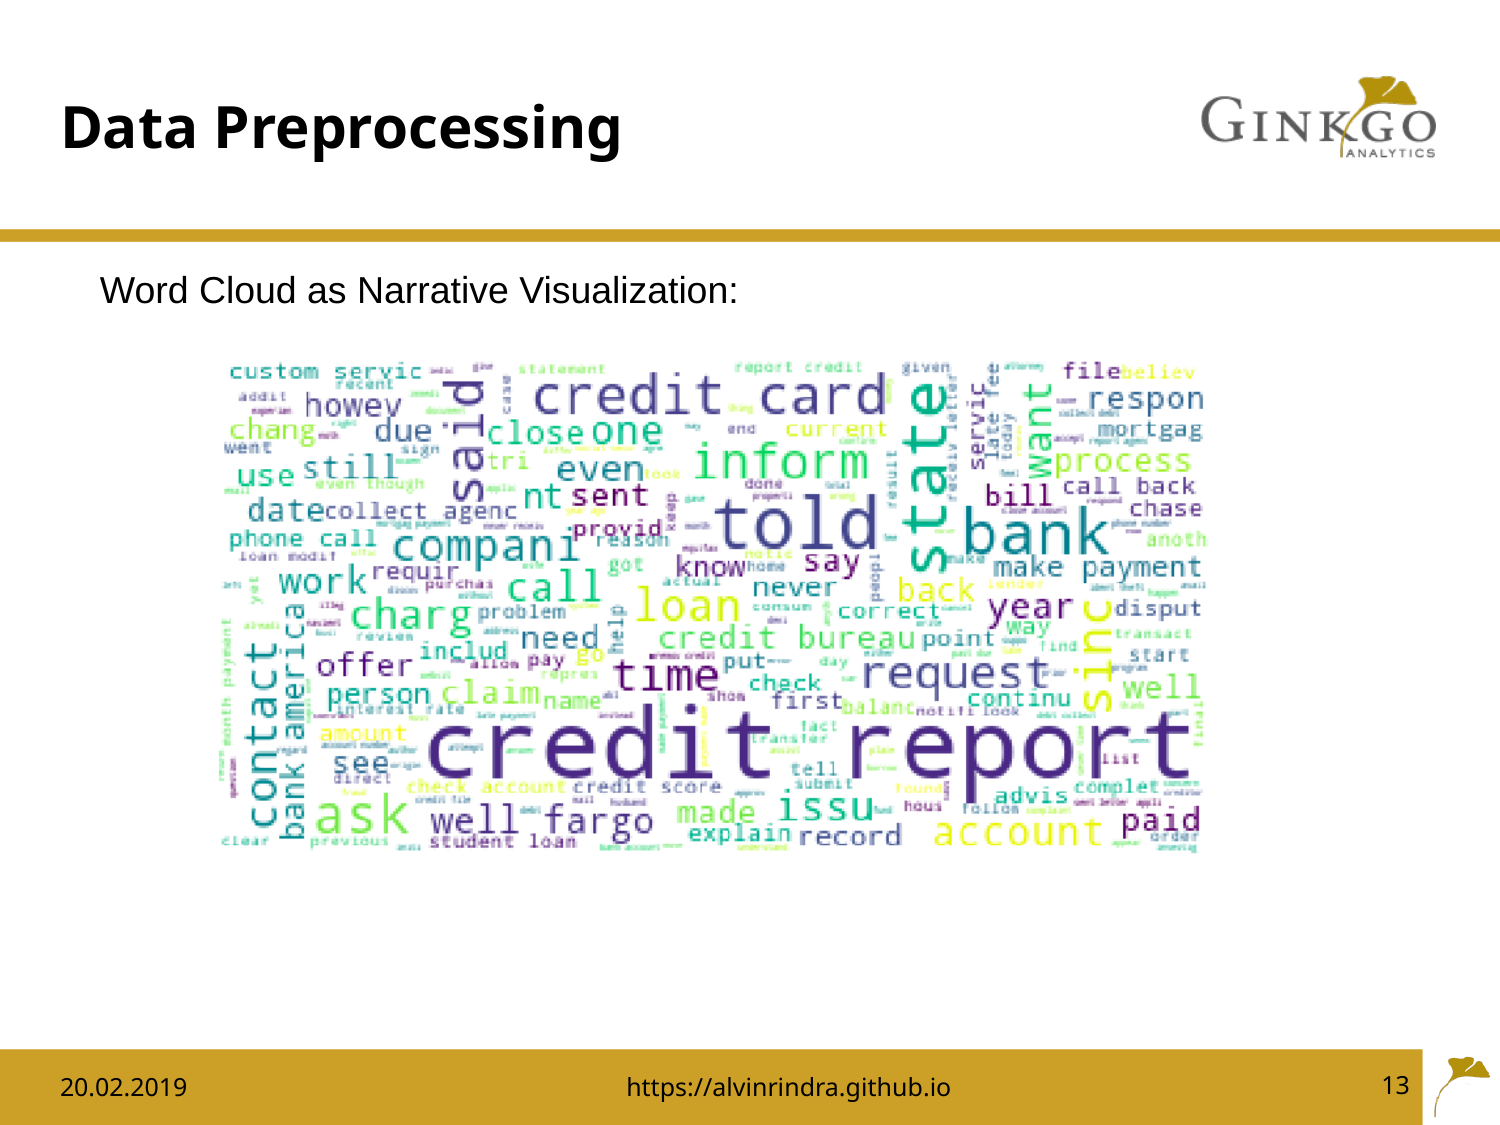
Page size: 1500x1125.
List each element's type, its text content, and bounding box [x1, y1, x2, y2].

text_box <number> [1196, 1056, 1425, 1117]
text_box Word Cloud as Narrative Visualization: [85, 261, 1141, 865]
text_box https://alvinrindra.github.io [266, 1056, 993, 1117]
picture [0, 0, 1500, 1125]
text_box 20.02.2019 [60, 1056, 266, 1117]
list Data Preprocessing [60, 90, 1054, 274]
list [60, 289, 1425, 1081]
